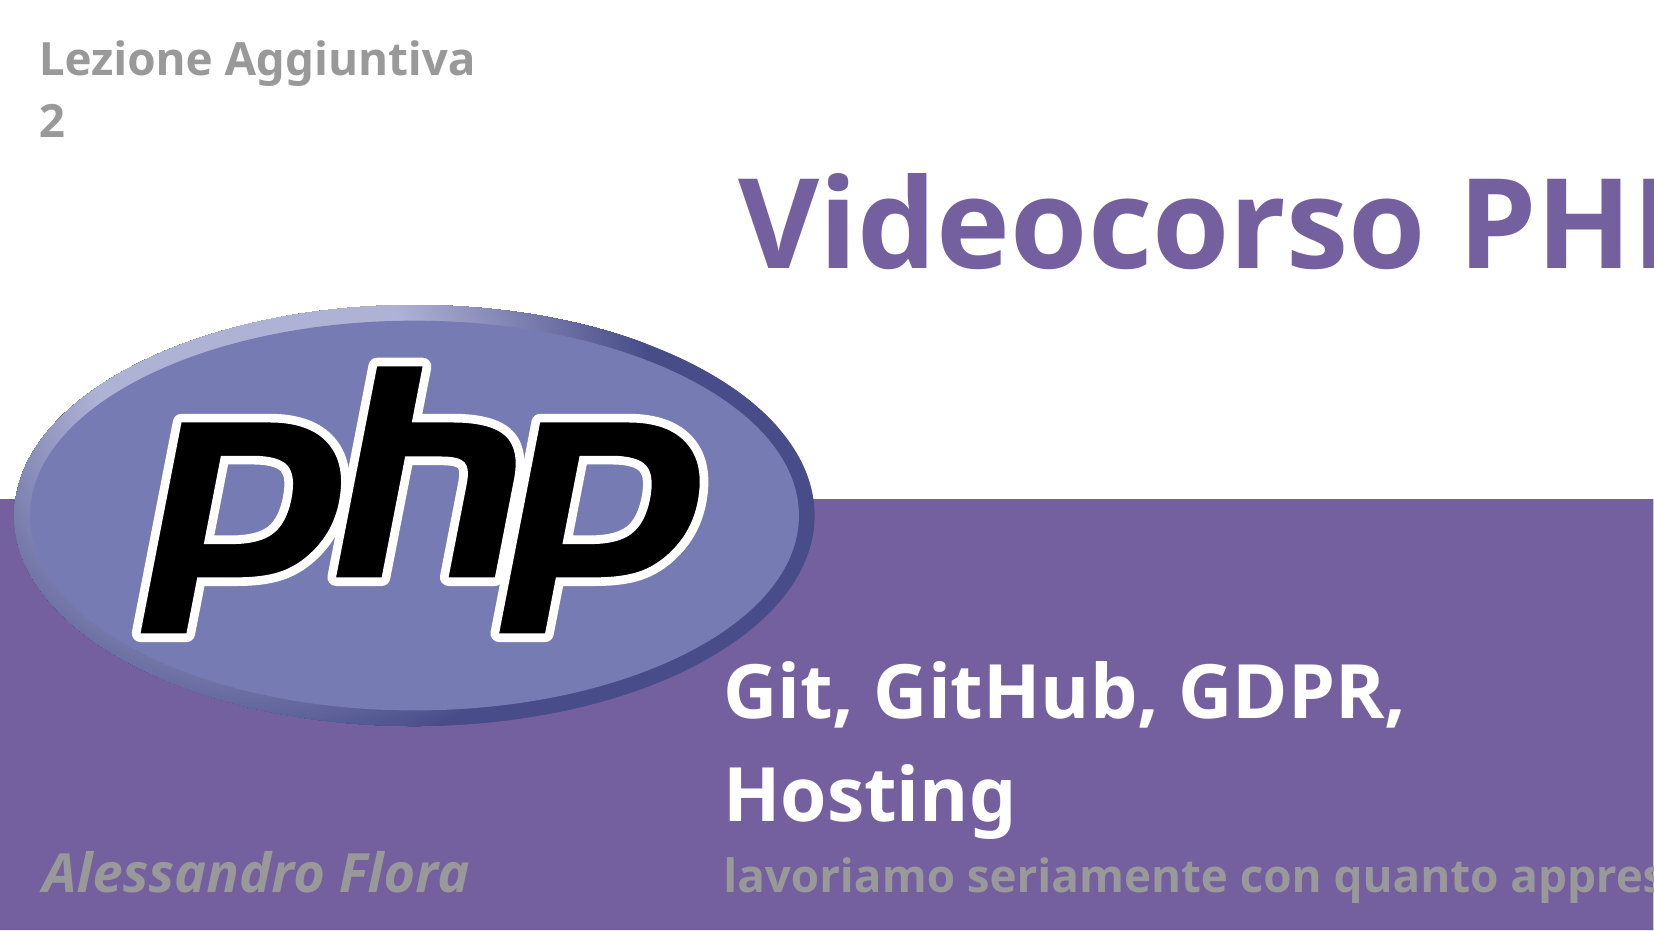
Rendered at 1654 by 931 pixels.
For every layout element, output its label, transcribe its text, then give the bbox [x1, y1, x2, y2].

text_box [0, 499, 1654, 931]
text_box Git, GitHub, GDPR, Hosting lavoriamo seriamente con quanto appreso [708, 631, 1654, 846]
text_box [827, 499, 1654, 631]
picture [2, 292, 827, 739]
text_box Alessandro Flora [27, 826, 680, 907]
text_box Videocorso PHP [723, 127, 1654, 293]
text_box Lezione Aggiuntiva 2 [24, 18, 502, 89]
